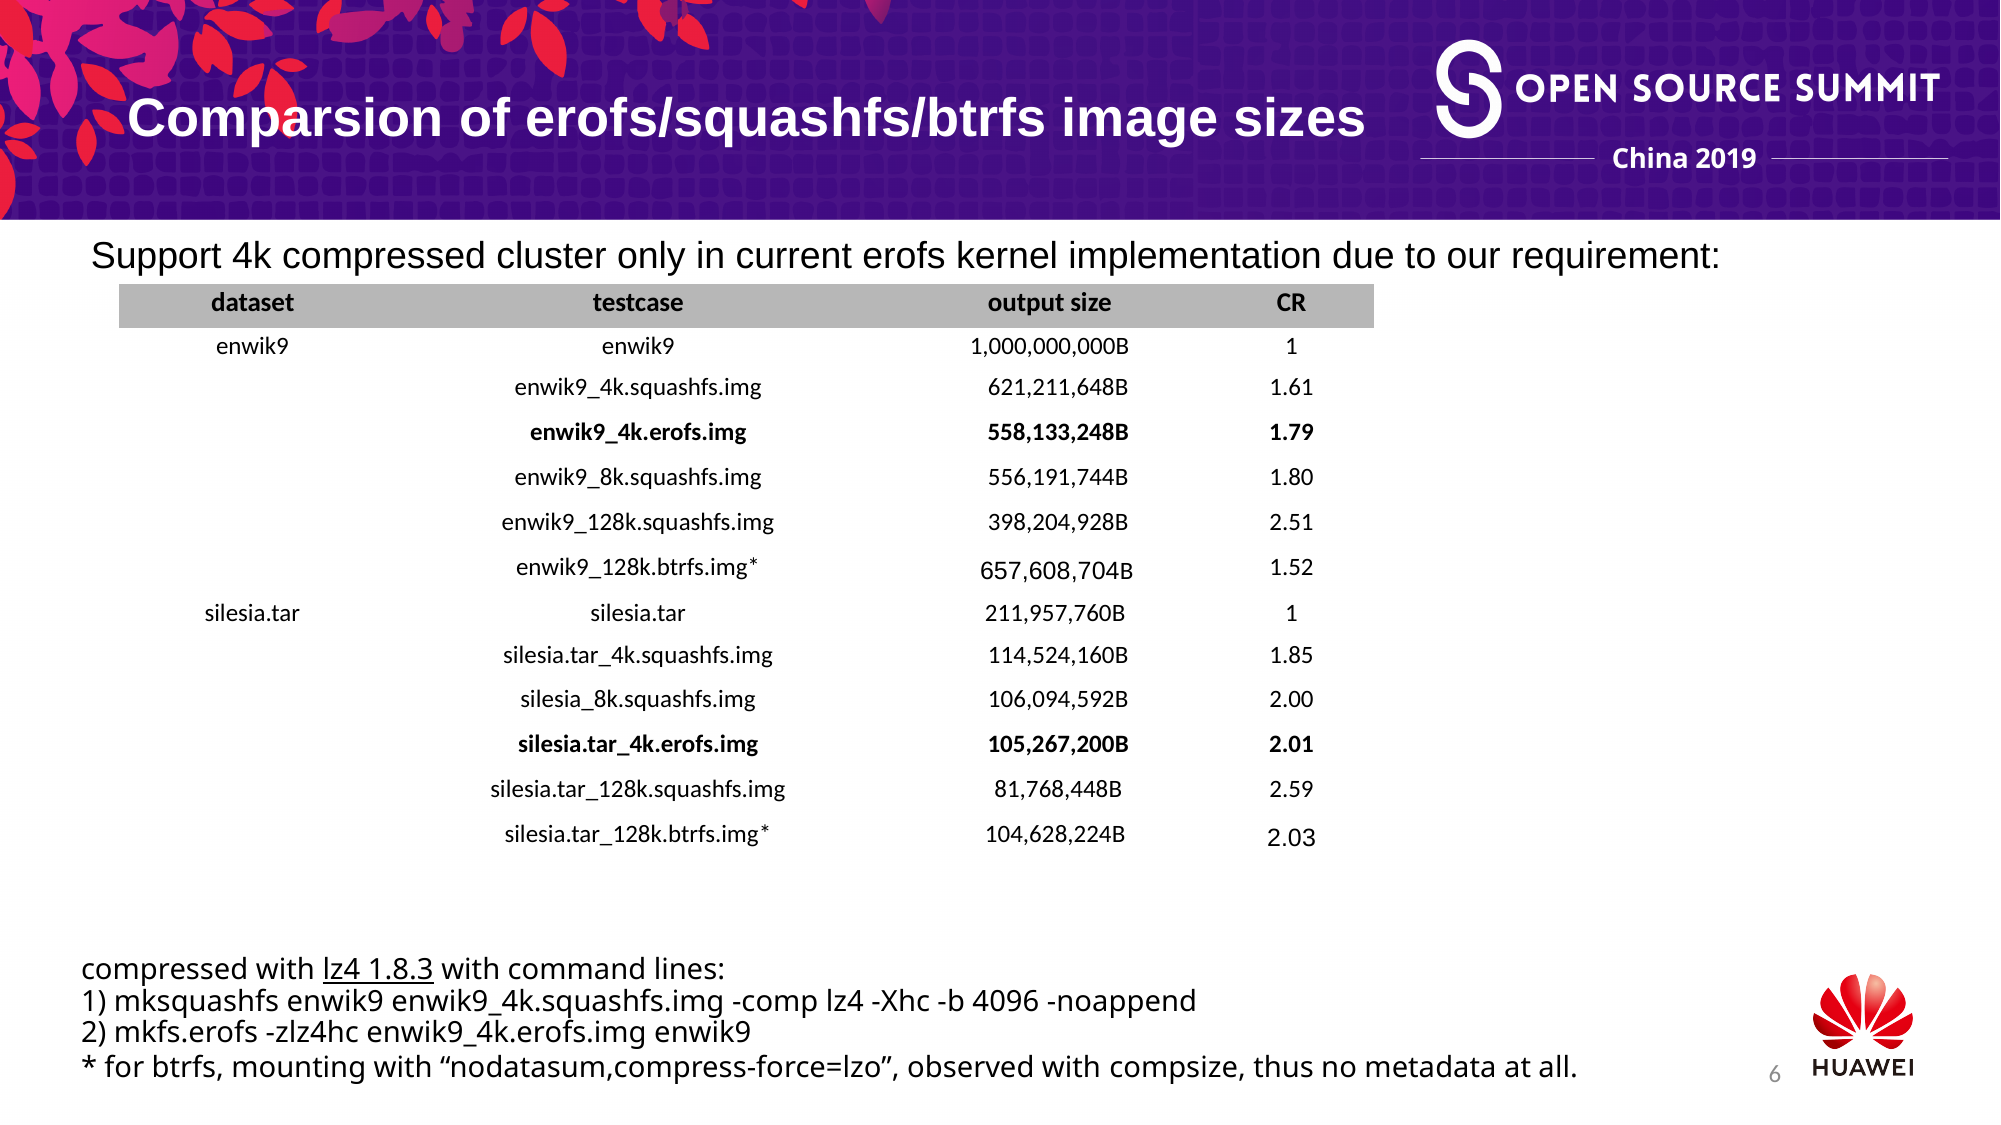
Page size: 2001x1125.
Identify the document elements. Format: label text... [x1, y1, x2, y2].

table_cell 398,204,928B [890, 505, 1209, 549]
picture [0, 0, 2000, 1125]
table_cell 2.51 [1209, 505, 1374, 549]
table_cell 1.79 [1209, 415, 1374, 460]
table_cell enwik9_8k.squashfs.img [386, 460, 890, 505]
table_cell 2.01 [1209, 727, 1374, 772]
table_cell 556,191,744B [890, 460, 1209, 505]
text_box compressed with lz4 1.8.3 with command lines: 1) mksquashfs enwik9 enwik9_4k.squashfs.img -comp lz4 -Xhc -b 4096 -noappend 2) mkfs.erofs -zlz4hc enwik9_4k.erofs.img enwik9 * for btrfs, mounting with “nodatasum,compress-force=lzo”, observed with compsize, thus no metadata at all. [47, 939, 1619, 1087]
table_header testcase [386, 284, 890, 328]
table_cell 1,000,000,000B [890, 328, 1209, 370]
table_cell 1.52 [1209, 549, 1374, 595]
table_cell 1 [1209, 328, 1374, 370]
table_cell [119, 370, 386, 415]
table_cell silesia.tar_128k.squashfs.img [386, 772, 890, 817]
table_cell 211,957,760B [890, 595, 1209, 637]
table_cell enwik9_4k.squashfs.img [386, 370, 890, 415]
table_cell silesia.tar_4k.erofs.img [386, 727, 890, 772]
table_cell enwik9 [119, 328, 386, 370]
table_cell 114,524,160B [890, 637, 1209, 682]
table_cell 657,608,704B [890, 549, 1209, 595]
table_cell [119, 505, 386, 549]
table_cell silesia_8k.squashfs.img [386, 682, 890, 727]
table_cell 2.03 [1209, 817, 1374, 872]
table_header output size [890, 284, 1209, 328]
table_cell 1 [1209, 595, 1374, 637]
table_cell [119, 817, 386, 872]
table_cell [119, 549, 386, 595]
table_cell enwik9 [386, 328, 890, 370]
table_cell enwik9_128k.squashfs.img [386, 505, 890, 549]
table_header CR [1209, 284, 1374, 328]
table_cell [119, 772, 386, 817]
table_cell 1.80 [1209, 460, 1374, 505]
table_cell [119, 682, 386, 727]
table_cell silesia.tar_4k.squashfs.img [386, 637, 890, 682]
table_cell [119, 727, 386, 772]
table_cell silesia.tar [386, 595, 890, 637]
table_cell silesia.tar [119, 595, 386, 637]
table_cell enwik9_4k.erofs.img [386, 415, 890, 460]
table_cell [119, 460, 386, 505]
table_cell 558,133,248B [890, 415, 1209, 460]
table_header dataset [119, 284, 386, 328]
table_cell 1.85 [1209, 637, 1374, 682]
table_cell [119, 637, 386, 682]
table_cell 104,628,224B [890, 817, 1209, 872]
table_cell enwik9_128k.btrfs.img* [386, 549, 890, 595]
table_cell 105,267,200B [890, 727, 1209, 772]
table_cell 621,211,648B [890, 370, 1209, 415]
text_box Support 4k compressed cluster only in current erofs kernel implementation due to our requirement: [76, 226, 1902, 284]
table_cell 2.59 [1209, 772, 1374, 817]
table_cell 81,768,448B [890, 772, 1209, 817]
table_cell 1.61 [1209, 370, 1374, 415]
table_cell 106,094,592B [890, 682, 1209, 727]
text_box Comparsion of erofs/squashfs/btrfs image sizes [112, 82, 1430, 152]
table_cell 2.00 [1209, 682, 1374, 727]
table_cell silesia.tar_128k.btrfs.img* [386, 817, 890, 872]
table_cell [119, 415, 386, 460]
